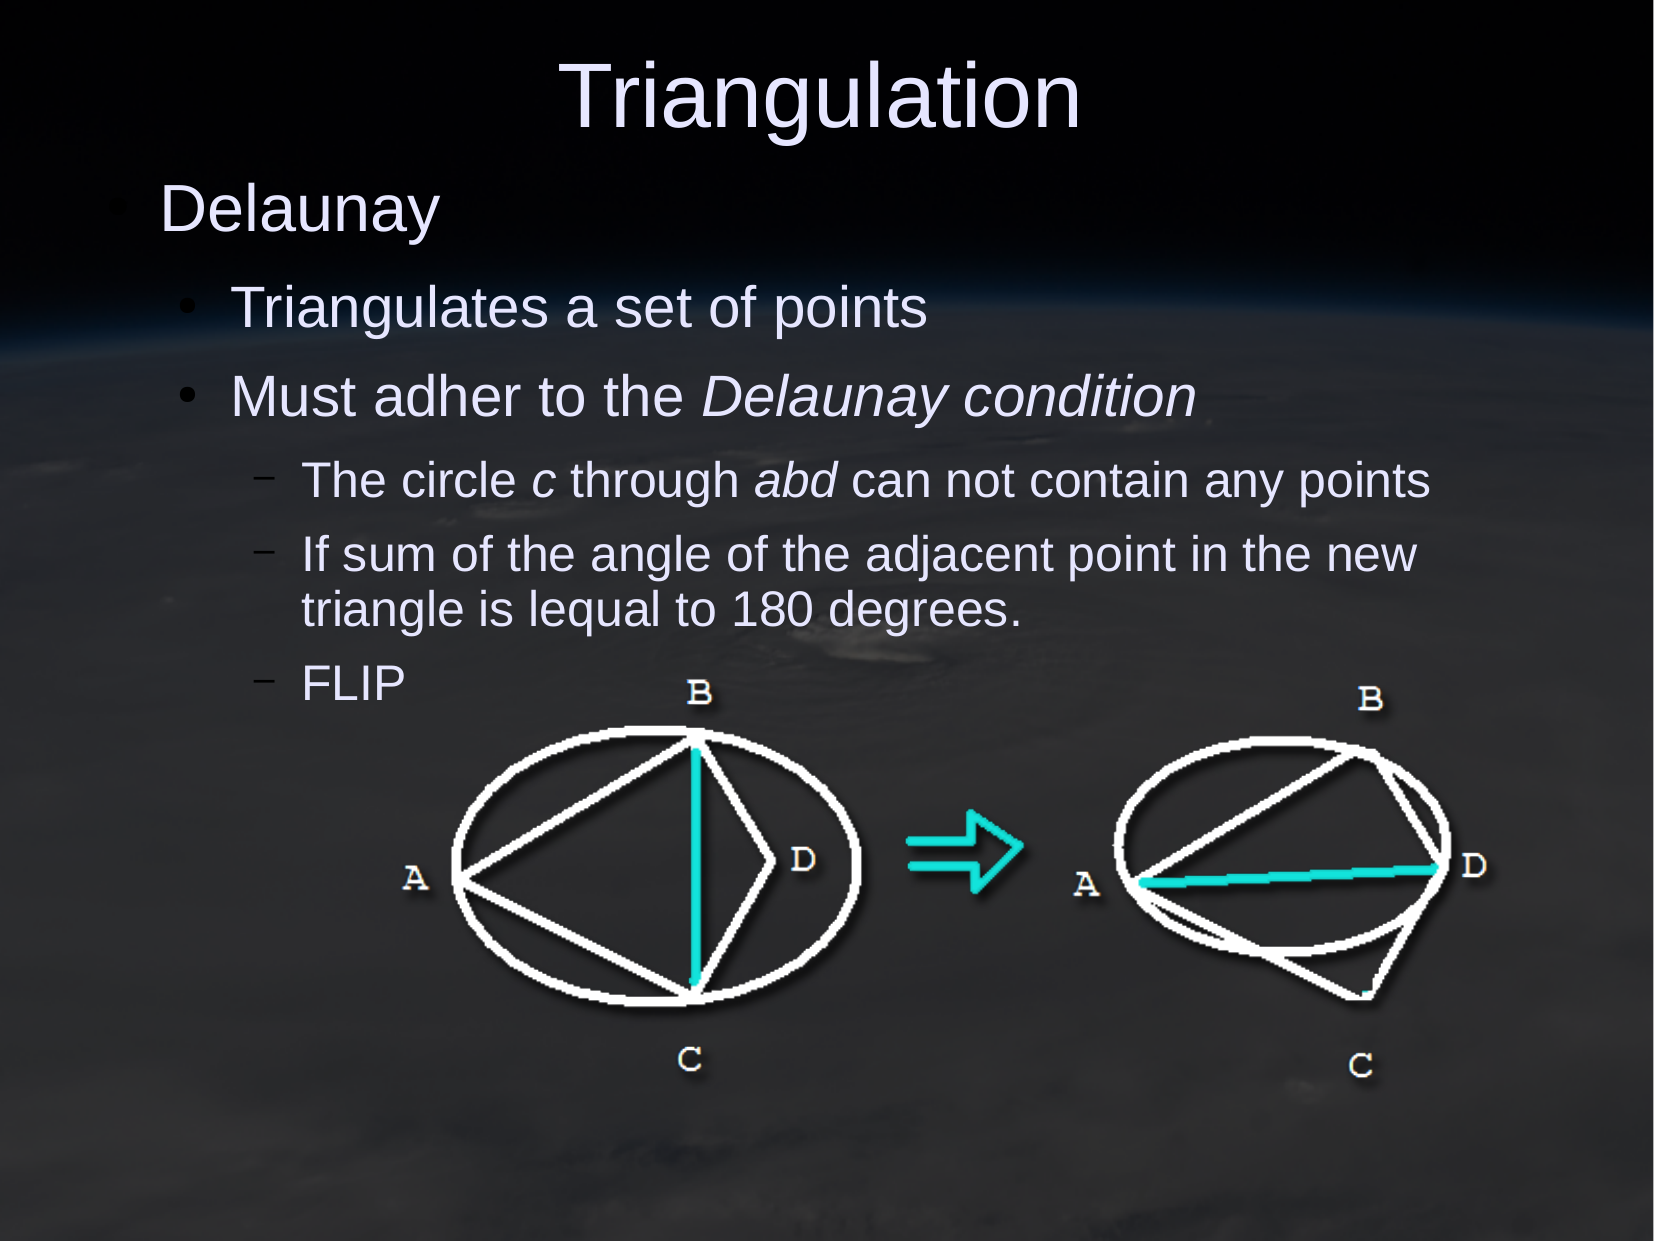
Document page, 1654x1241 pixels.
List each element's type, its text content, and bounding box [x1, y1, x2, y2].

list Delaunay Triangulates a set of points Must adher to the Delaunay condition The circle c through abd can not contain any points If sum of the angle of the adjacent point in the new triangle is lequal to 180 degrees. FLIP [88, 170, 1577, 975]
title Triangulation [76, 0, 1565, 193]
picture [0, 0, 1654, 1241]
